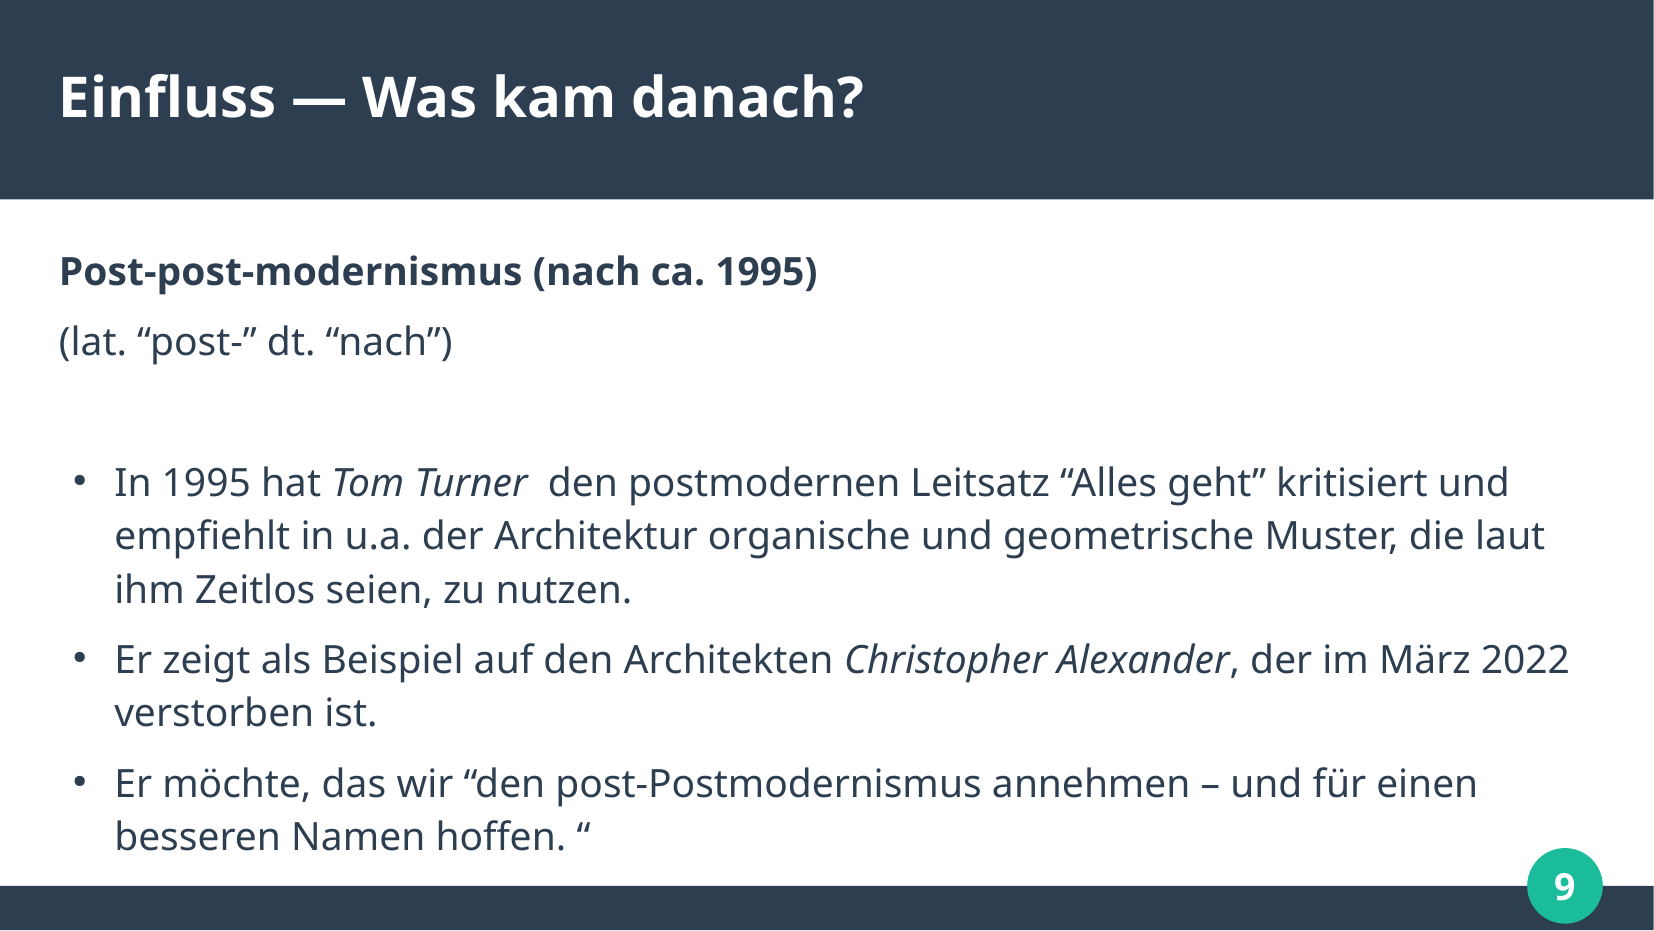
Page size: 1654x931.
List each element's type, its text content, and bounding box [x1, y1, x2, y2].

list Post-post-modernismus (nach ca. 1995) (lat. “post-” dt. “nach”) In 1995 hat Tom Turner den postmodernen Leitsatz “Alles geht” kritisiert und empfiehlt in u.a. der Architektur organische und geometrische Muster, die laut ihm Zeitlos seien, zu nutzen. Er zeigt als Beispiel auf den Architekten Christopher Alexander, der im März 2022 verstorben ist. Er möchte, das wir “den post-Postmodernismus annehmen – und für einen besseren Namen hoffen. “ [59, 243, 1595, 864]
title Einfluss — Was kam danach? [59, 37, 1595, 155]
